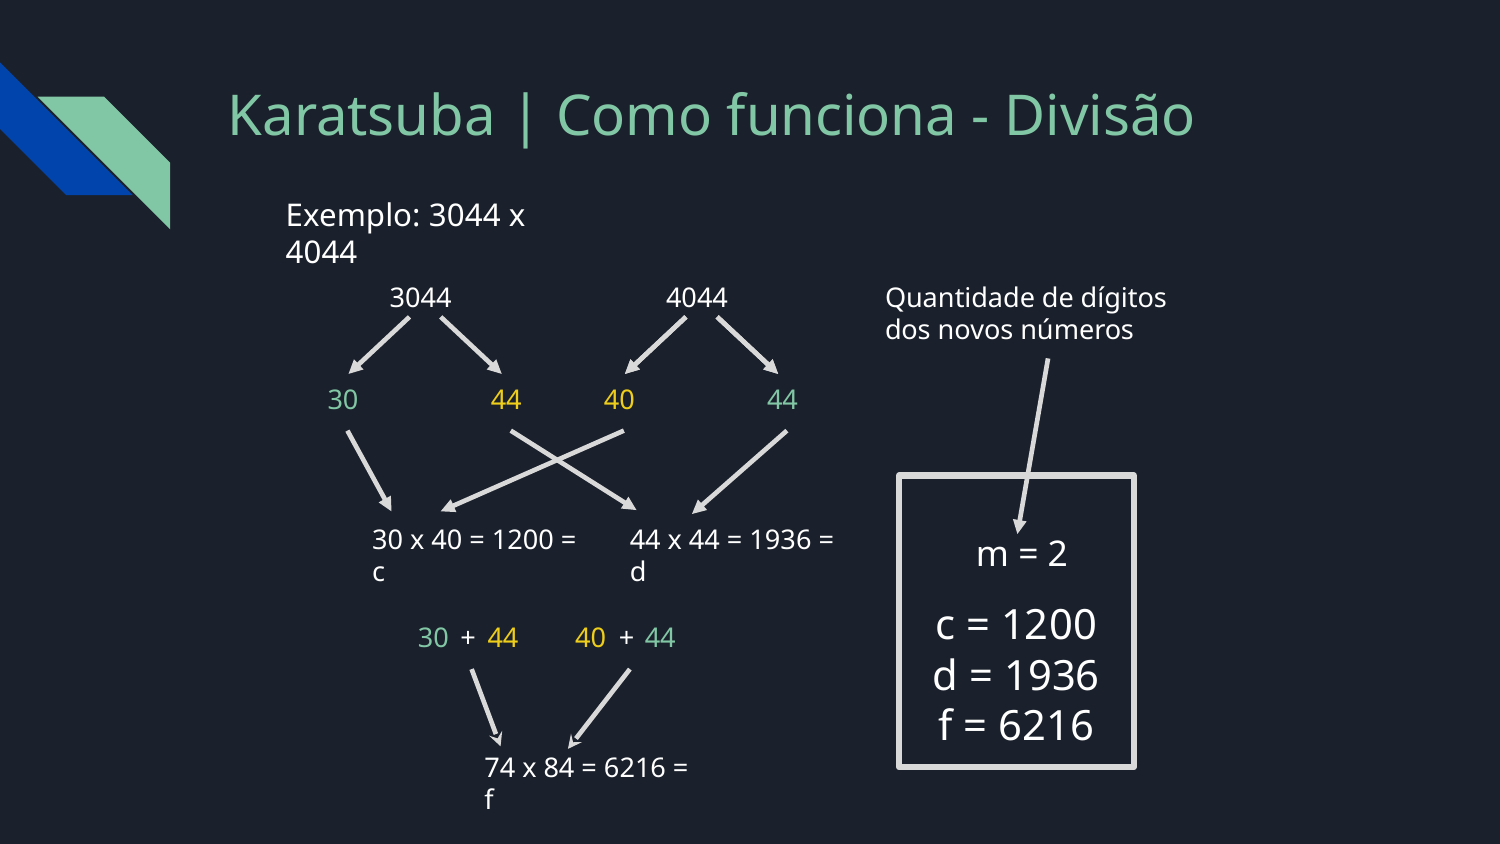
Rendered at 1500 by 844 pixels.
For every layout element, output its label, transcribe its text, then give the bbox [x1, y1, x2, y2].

text_box 30 x 40 = 1200 = c [357, 507, 604, 571]
text_box 40 [560, 605, 603, 669]
text_box c = 1200 d = 1936 f = 6216 [902, 552, 1131, 764]
text_box 3044 [374, 265, 472, 325]
text_box 4044 [651, 265, 749, 325]
text_box 74 x 84 = 6216 = f [469, 734, 716, 795]
text_box 30 [312, 367, 383, 430]
text_box 40 [588, 367, 659, 430]
text_box m = 2 [960, 515, 1087, 589]
text_box 30 [402, 605, 445, 669]
title Karatsuba | Como funciona - Divisão [212, 64, 1368, 215]
text_box Quantidade de dígitos dos novos números [870, 265, 1188, 359]
text_box 30 [437, 629, 445, 645]
text_box 44 [498, 605, 543, 669]
text_box 44 [656, 605, 700, 669]
text_box + [603, 605, 656, 669]
text_box 44 [752, 367, 823, 430]
text_box + [445, 605, 498, 669]
text_box 44 x 44 = 1936 = d [614, 507, 870, 571]
text_box c = 1200 d = 1936 f = 6216 [879, 552, 1154, 795]
text_box Exemplo: 3044 x 4044 [270, 180, 606, 286]
text_box 40 [594, 629, 602, 645]
text_box 44 [475, 367, 546, 430]
